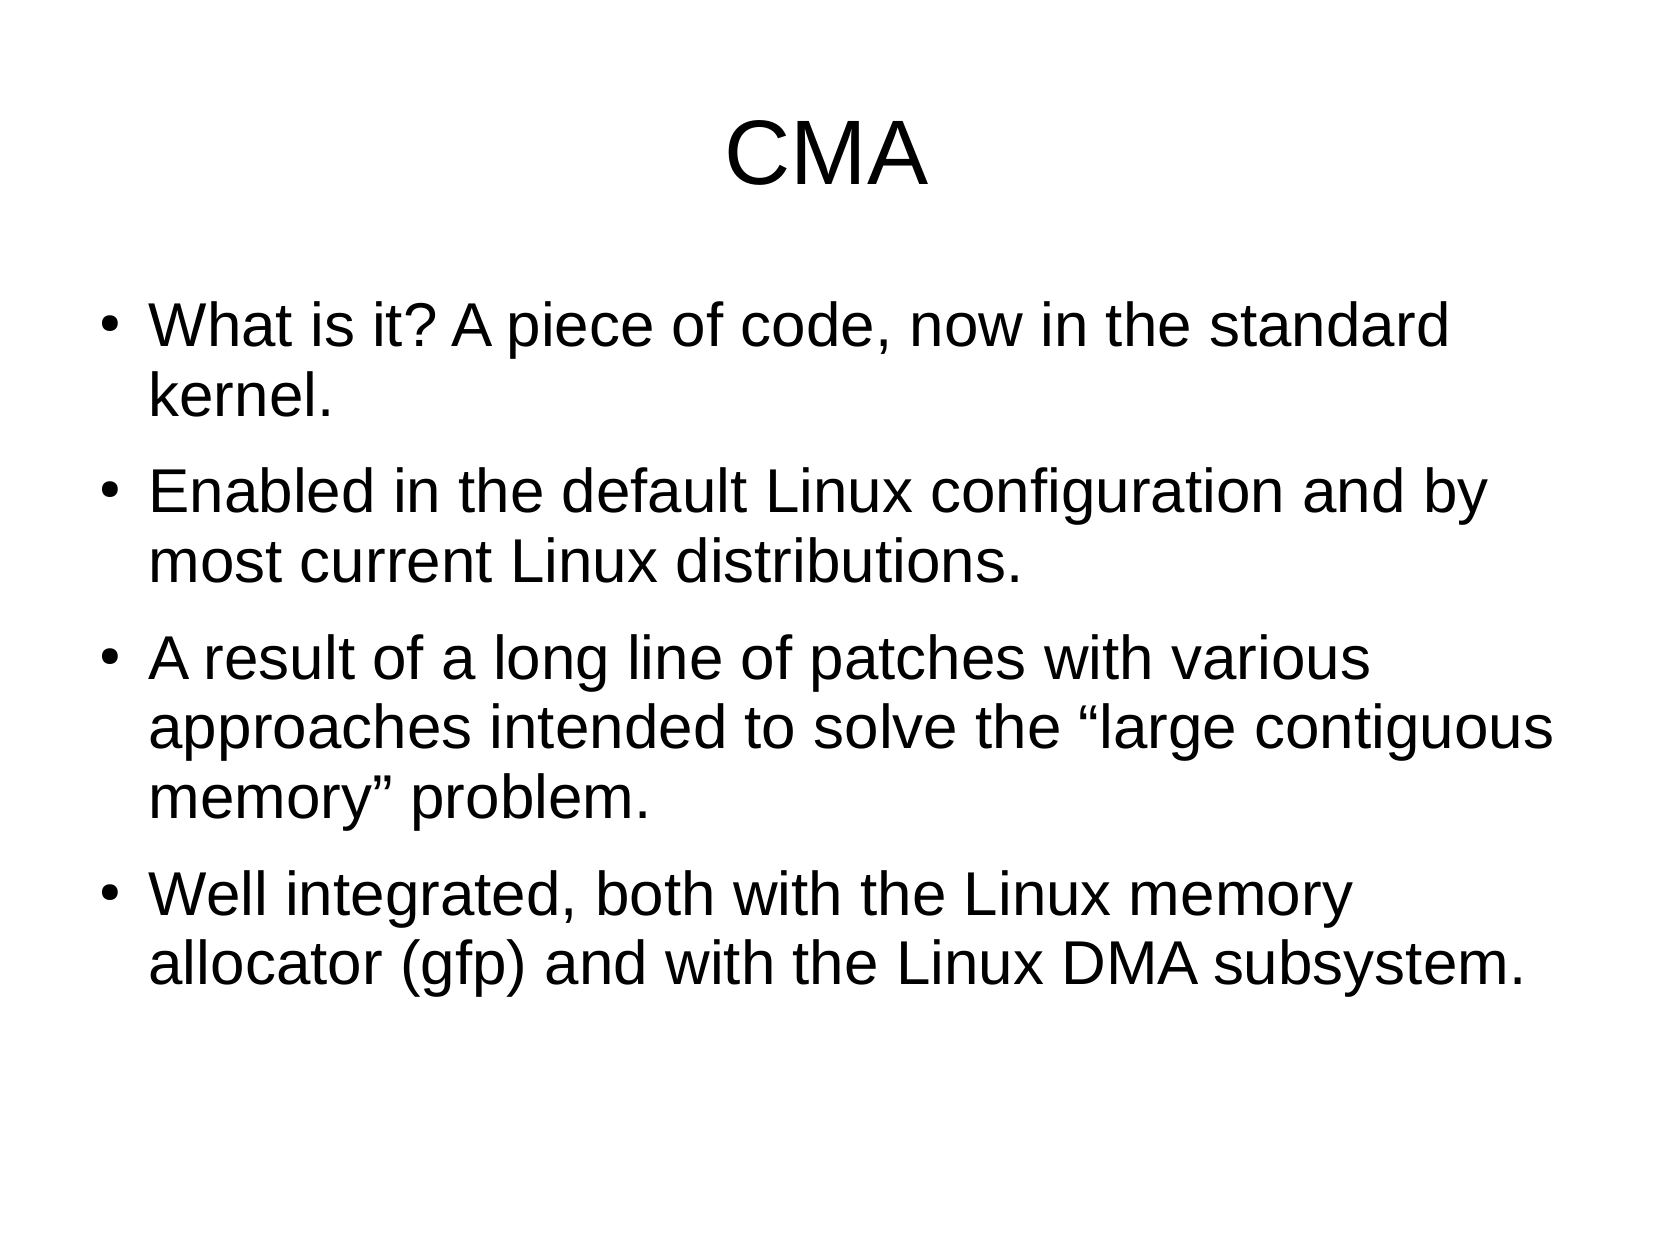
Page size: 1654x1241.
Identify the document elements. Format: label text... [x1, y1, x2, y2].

title CMA [82, 49, 1571, 257]
list What is it? A piece of code, now in the standard kernel. Enabled in the default Linux configuration and by most current Linux distributions. A result of a long line of patches with various approaches intended to solve the “large contiguous memory” problem. Well integrated, both with the Linux memory allocator (gfp) and with the Linux DMA subsystem. [82, 290, 1571, 1010]
